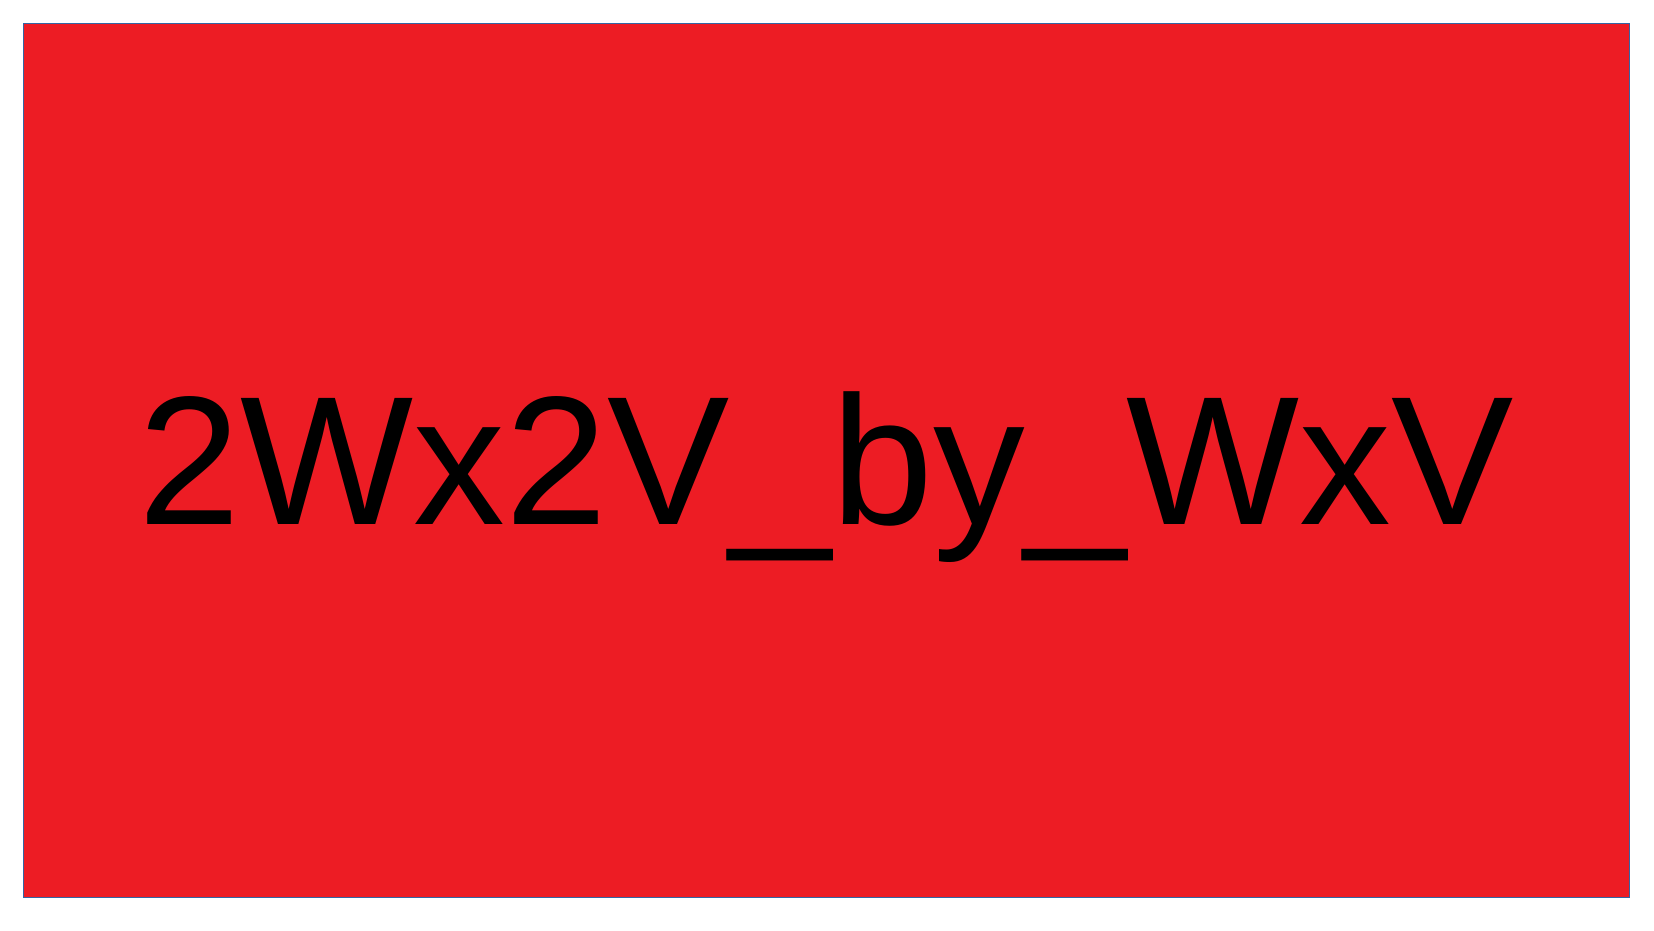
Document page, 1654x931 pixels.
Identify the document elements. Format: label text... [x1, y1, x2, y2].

text_box 2Wx2V_by_WxV [23, 23, 1630, 898]
